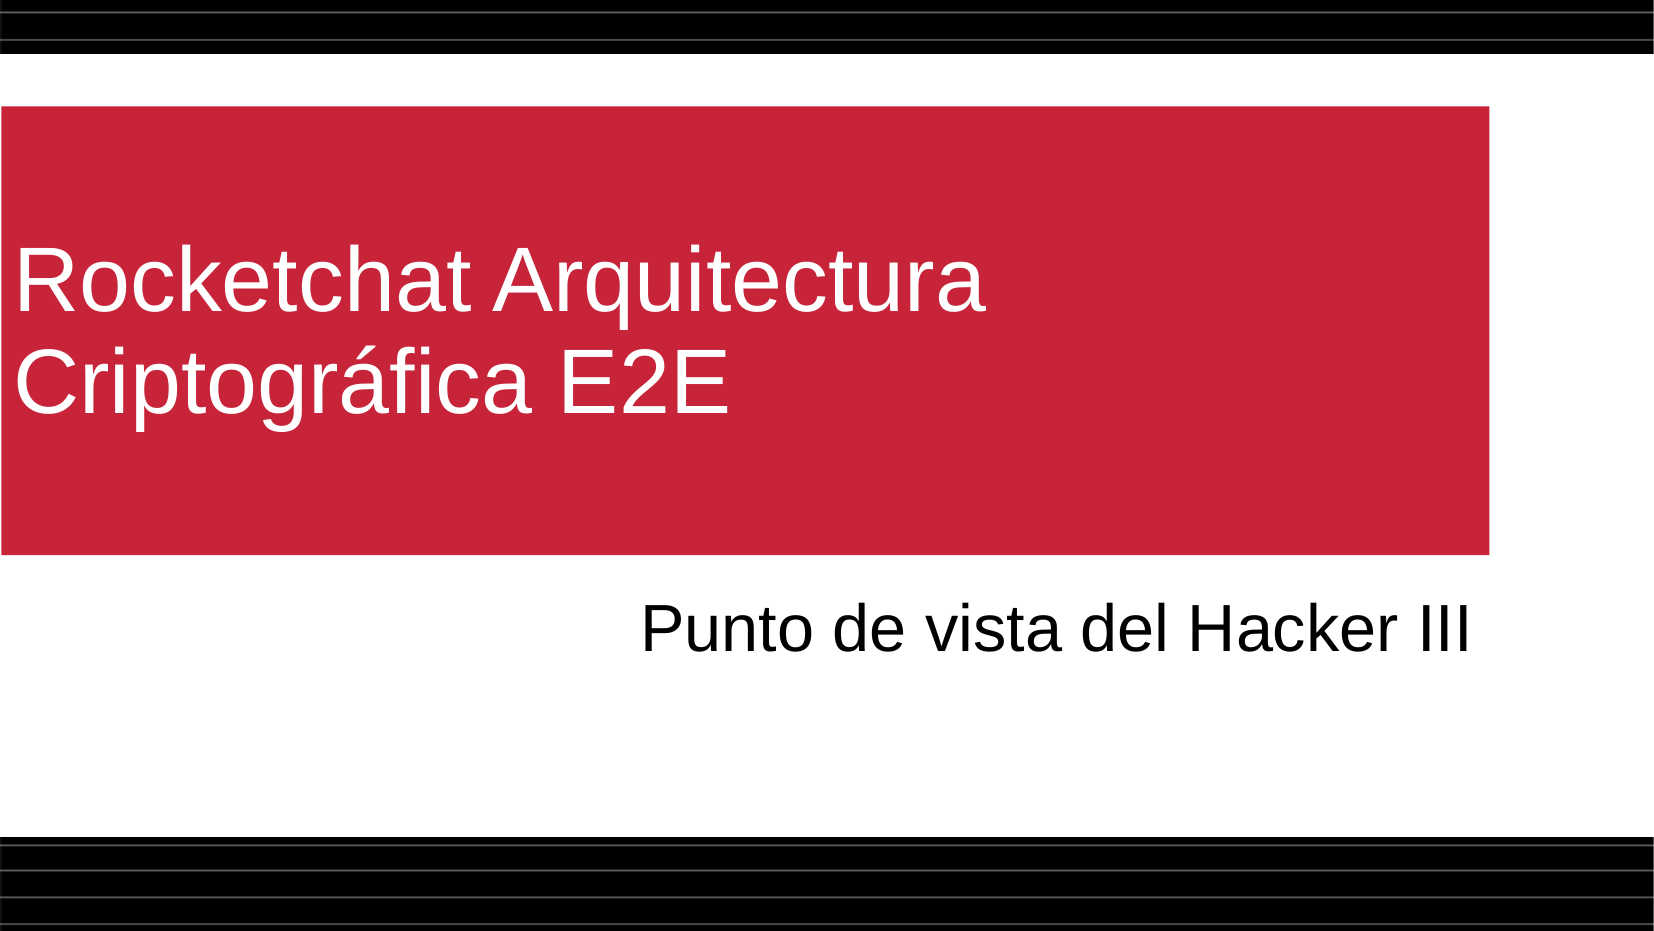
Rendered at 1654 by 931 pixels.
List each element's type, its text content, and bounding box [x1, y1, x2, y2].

subtitle Punto de vista del Hacker III [625, 590, 1489, 804]
picture [0, 0, 1654, 54]
picture [0, 837, 1654, 931]
title Rocketchat Arquitectura Criptográfica E2E [1, 106, 1490, 556]
